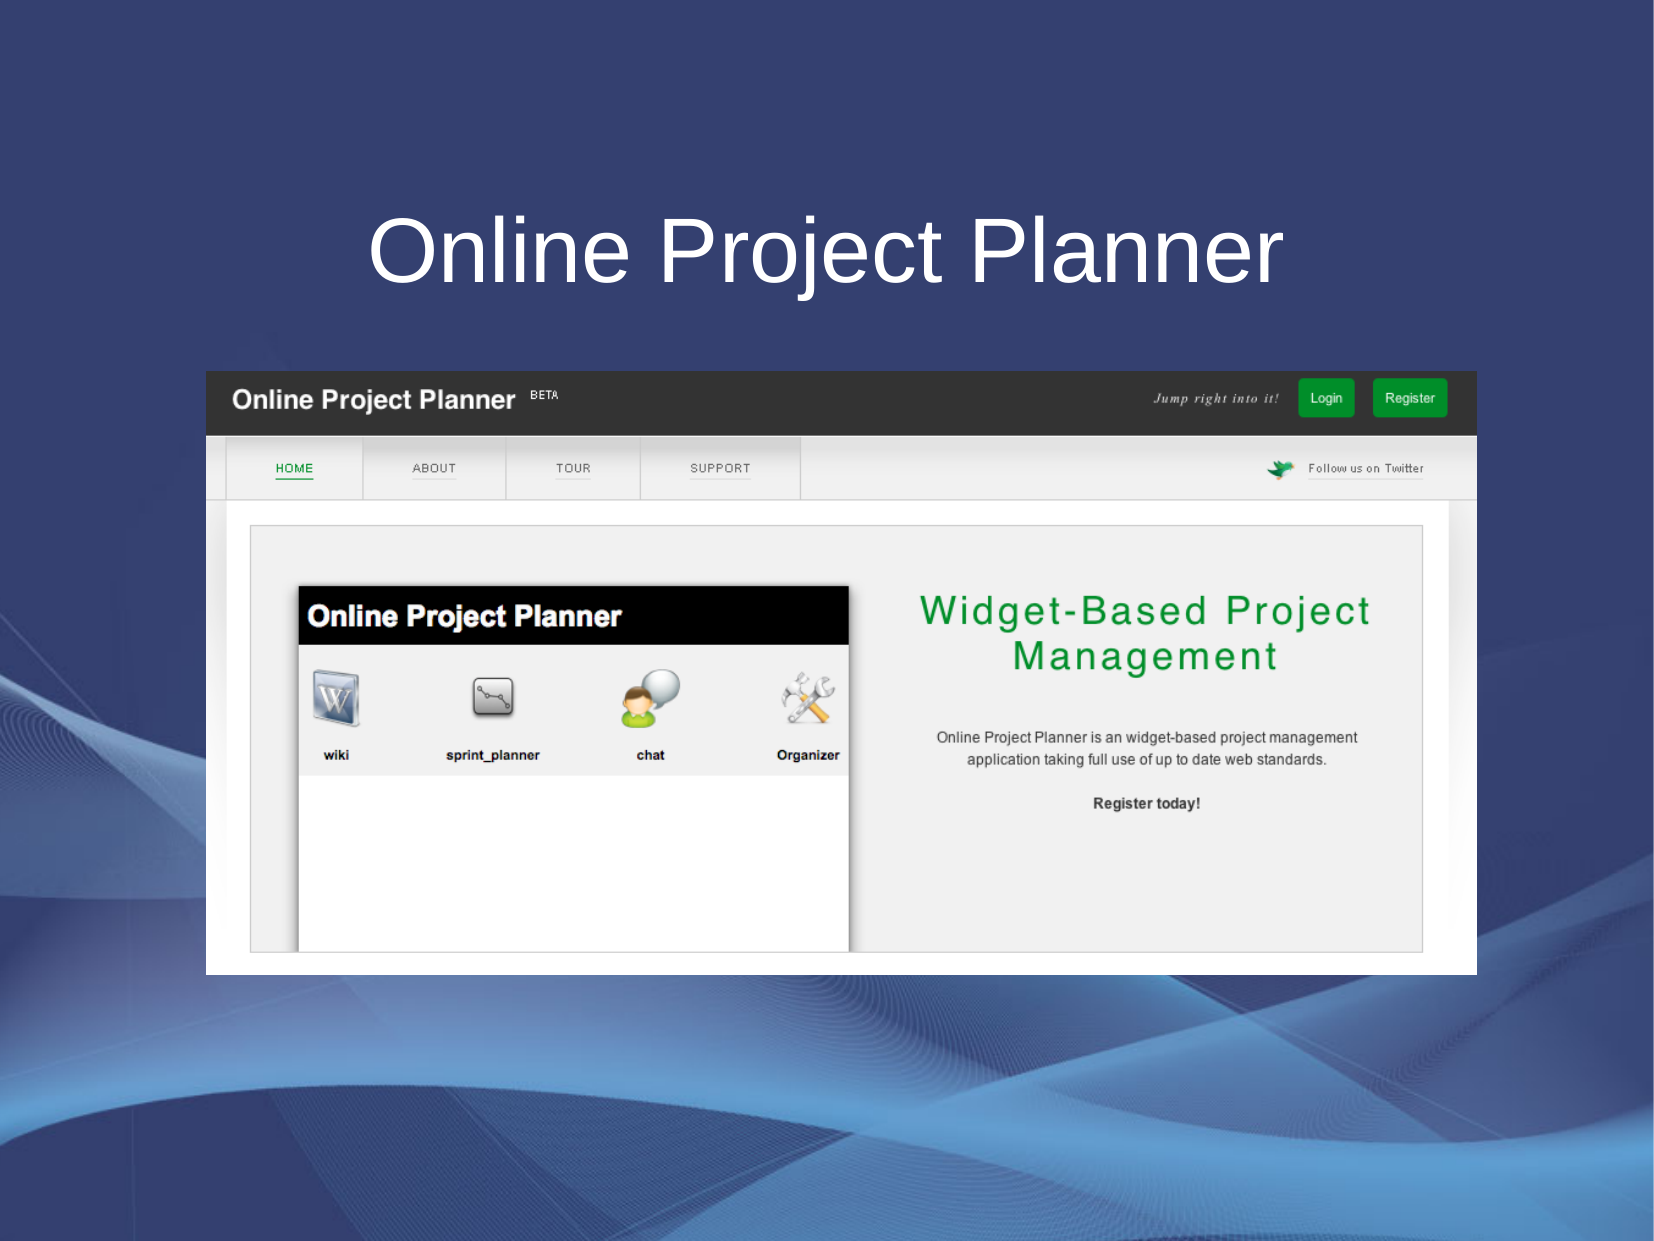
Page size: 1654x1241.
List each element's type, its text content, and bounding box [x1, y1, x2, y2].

title Online Project Planner [82, 147, 1571, 355]
picture [0, 0, 1654, 1241]
